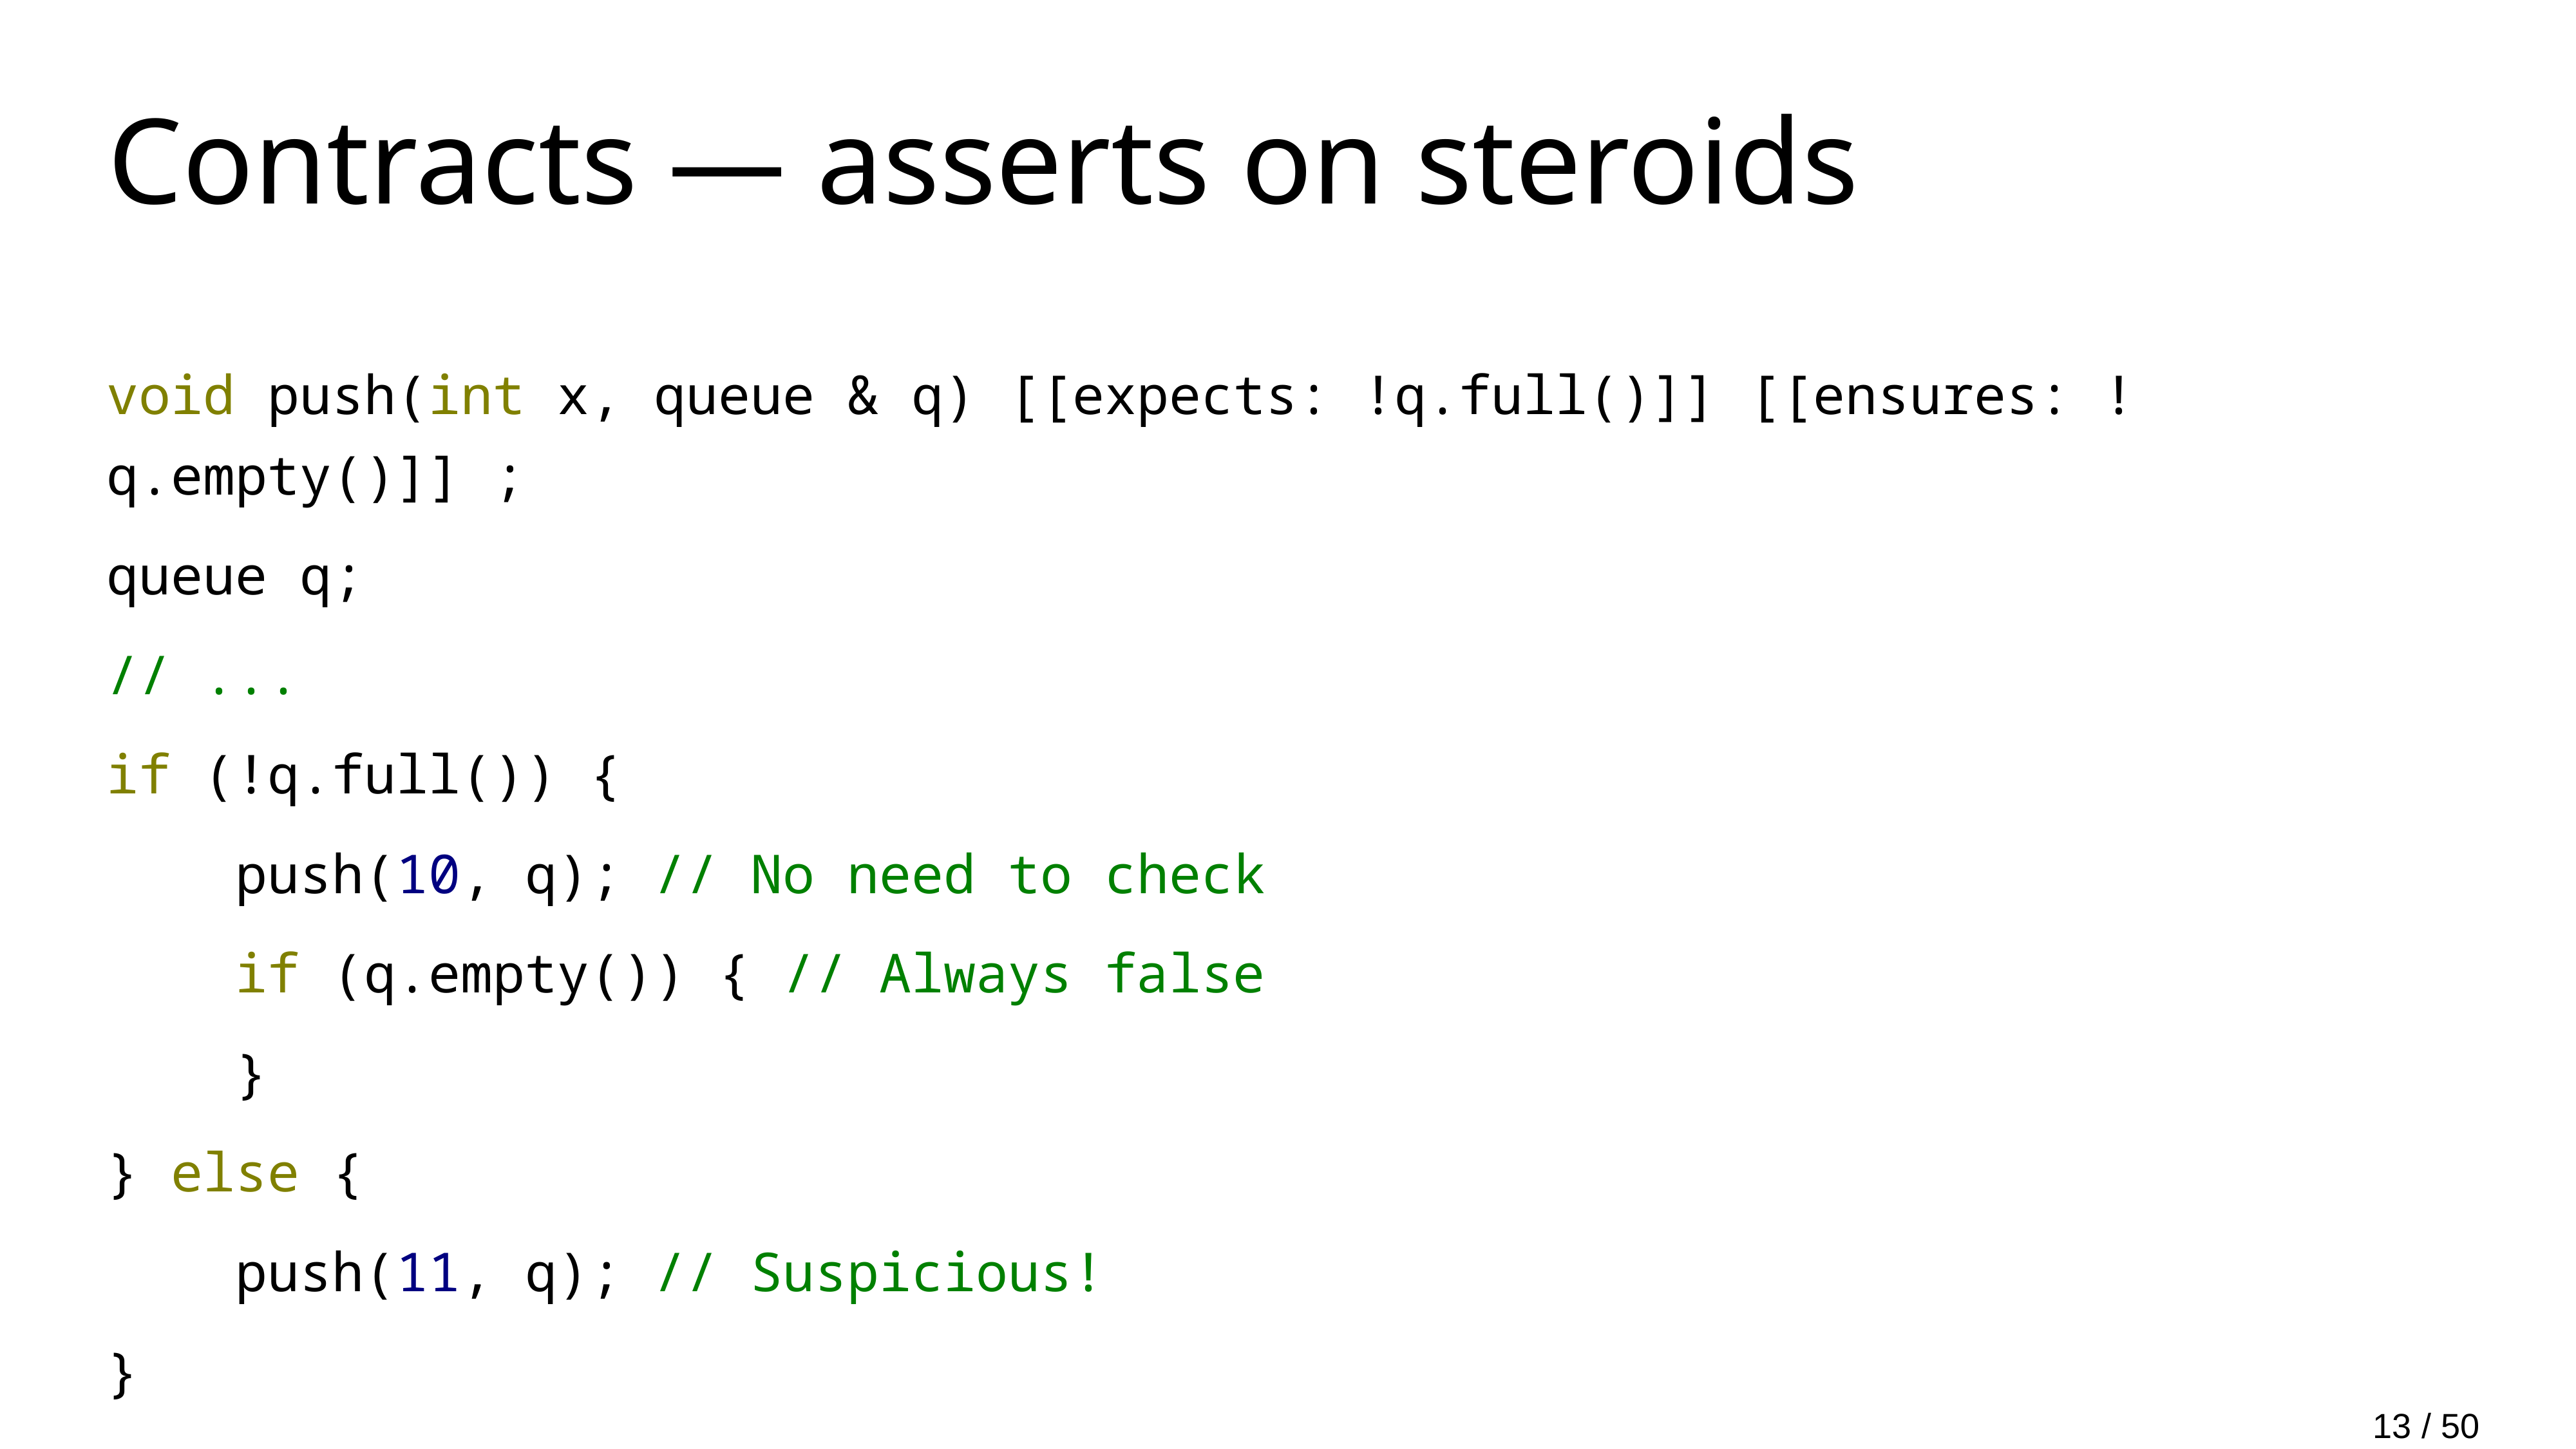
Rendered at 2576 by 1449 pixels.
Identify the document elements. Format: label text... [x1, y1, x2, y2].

list void push(int x, queue & q) [[expects: !q.full()]] [[ensures: !q.empty()]] ; queue q; // ... if (!q.full()) { push(10, q); // No need to check if (q.empty()) { // Always false } } else { push(11, q); // Suspicious! } [0, 295, 2576, 1449]
text_box <number> / 50 [2363, 1402, 2576, 1449]
title Contracts — asserts on steroids [108, 80, 2468, 242]
